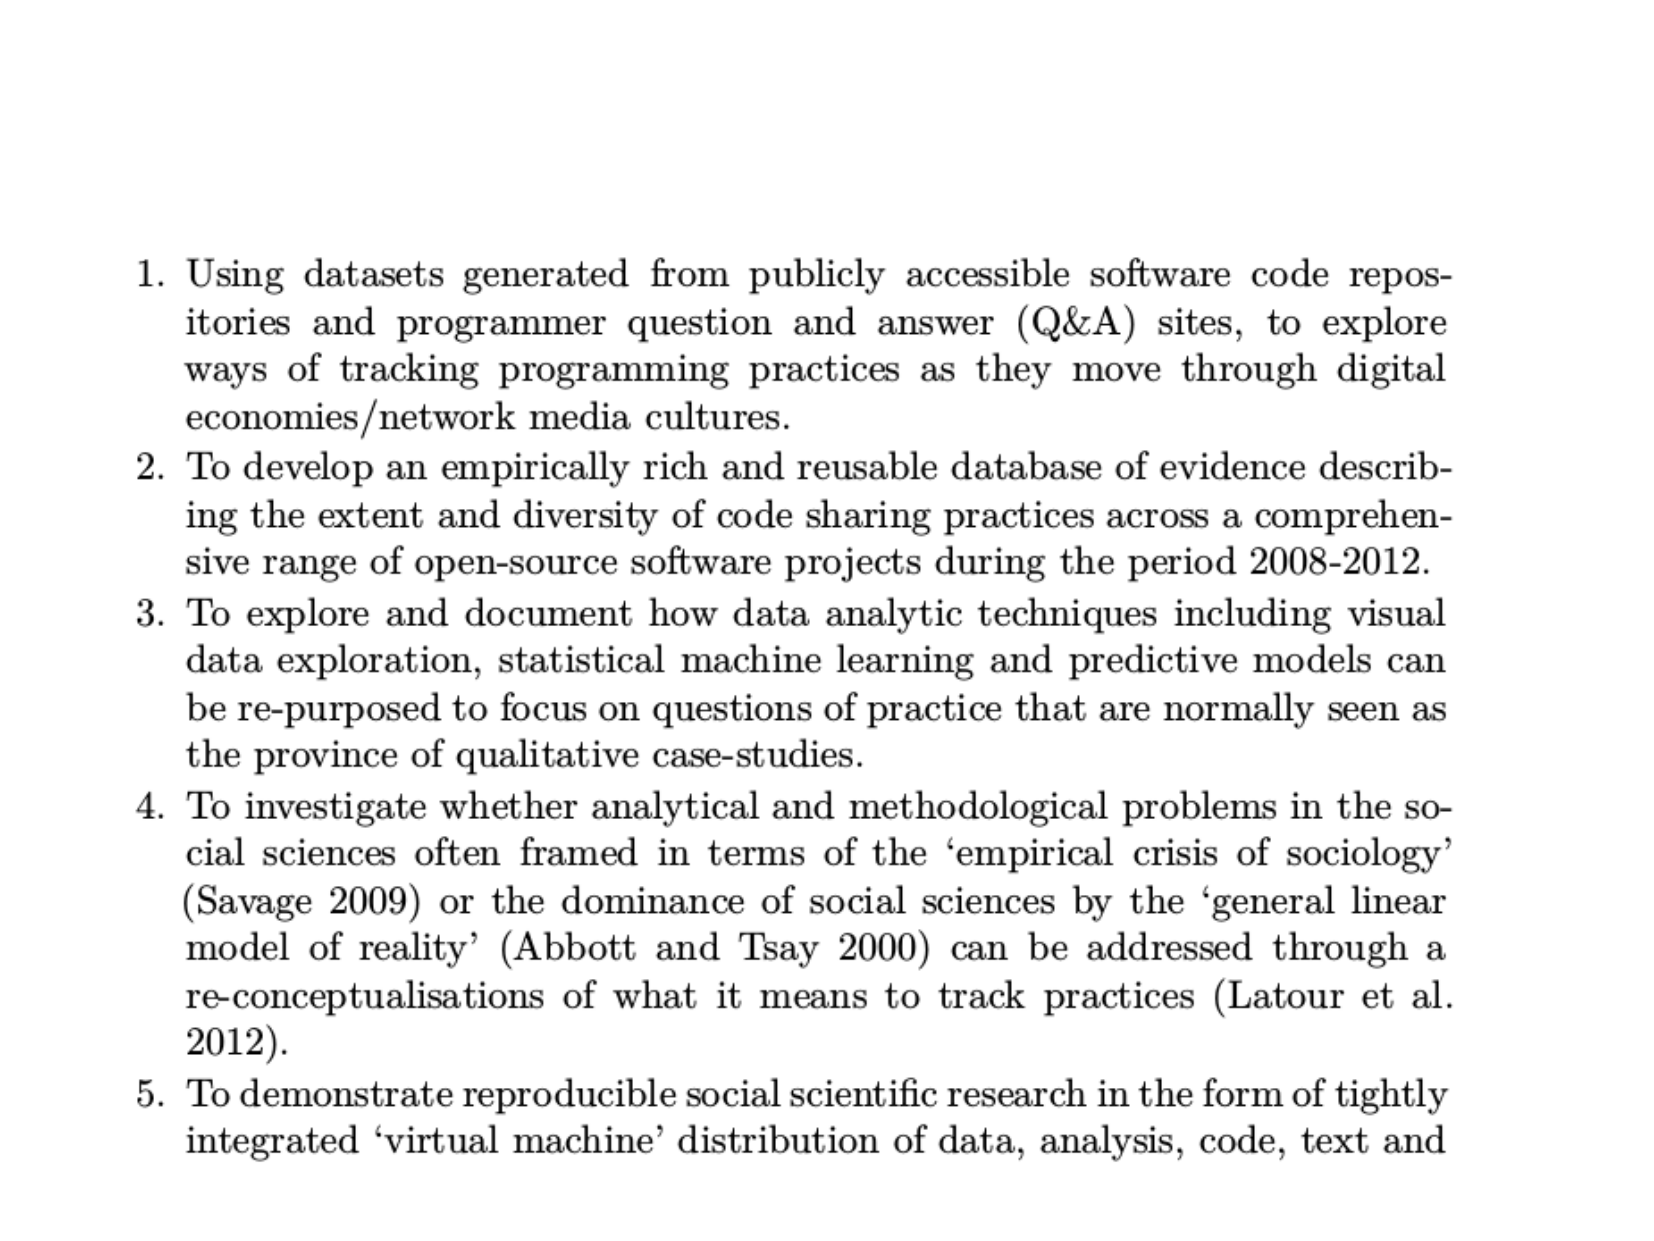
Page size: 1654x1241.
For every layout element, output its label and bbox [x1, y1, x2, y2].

picture [70, 224, 1548, 1196]
